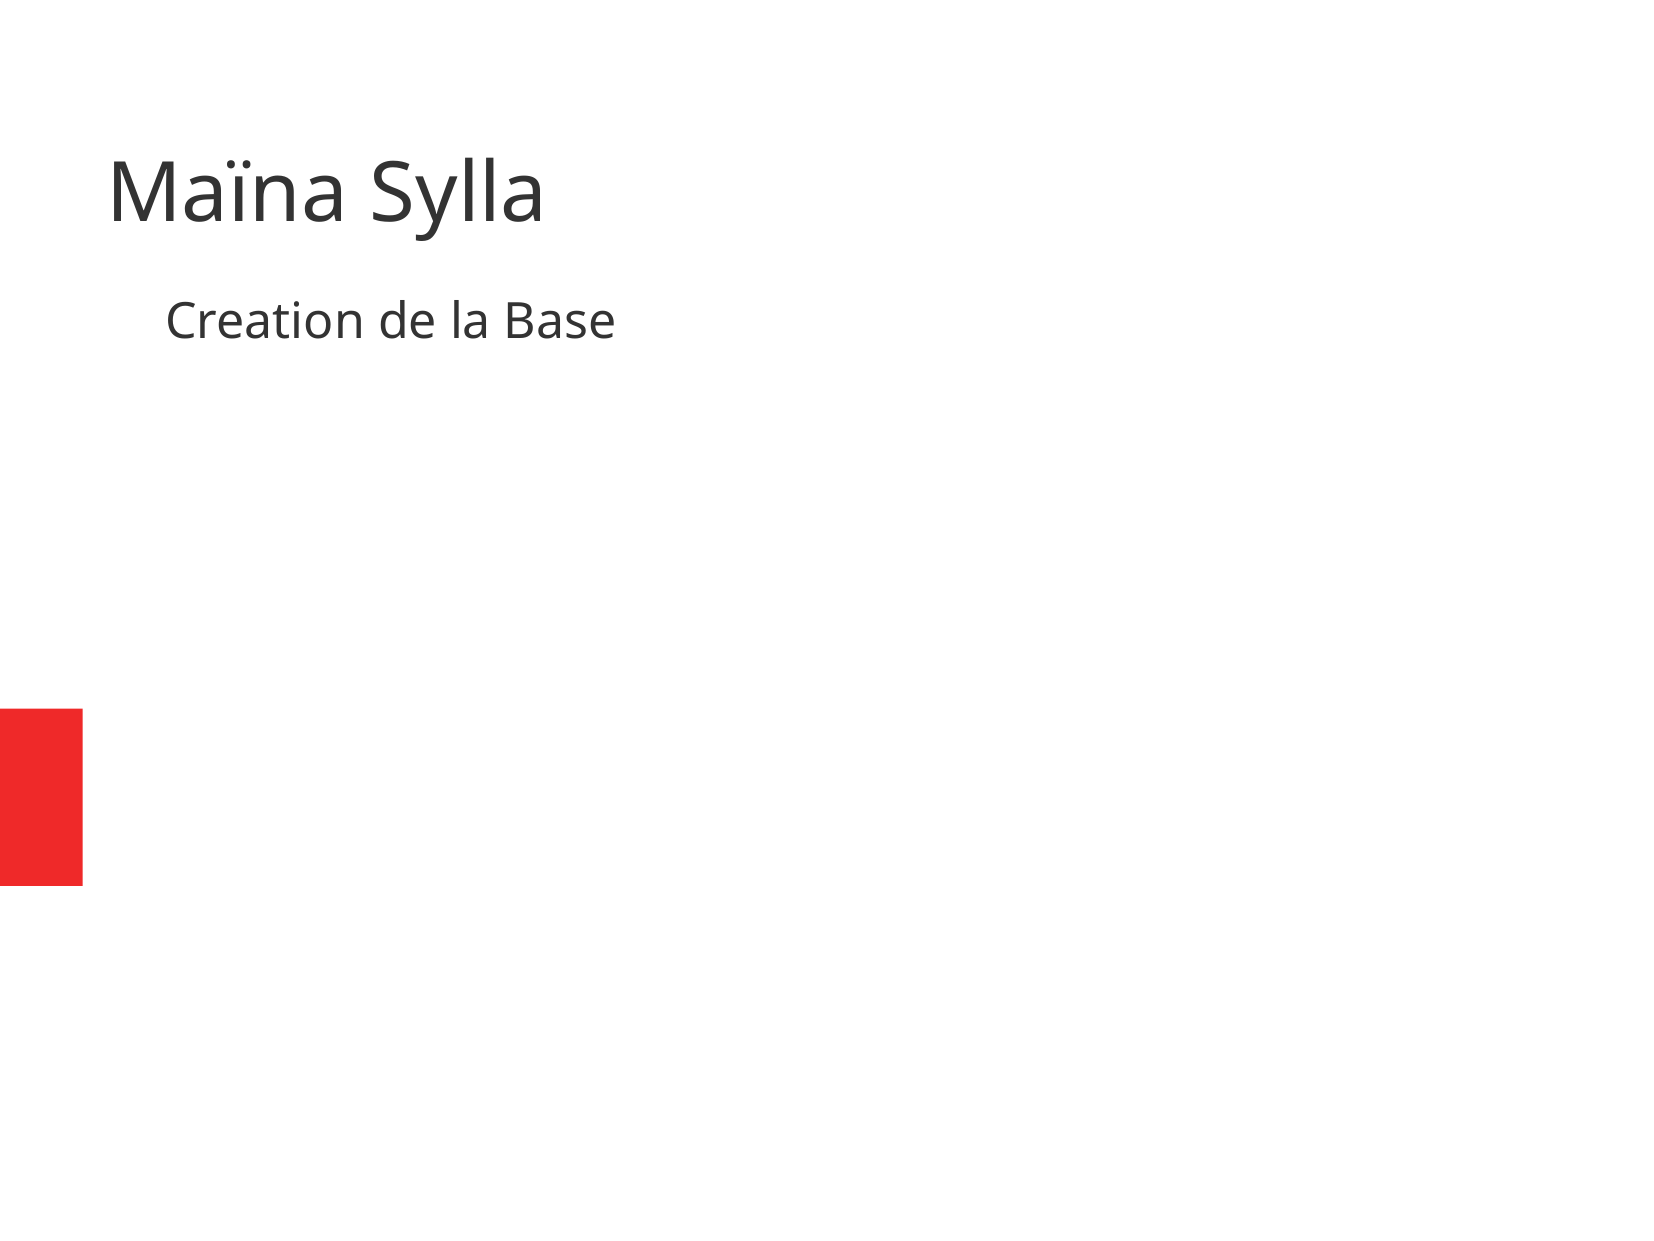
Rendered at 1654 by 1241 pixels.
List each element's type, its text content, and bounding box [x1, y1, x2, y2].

title Maïna Sylla [106, 70, 1512, 308]
list Creation de la Base [94, 284, 1501, 1004]
